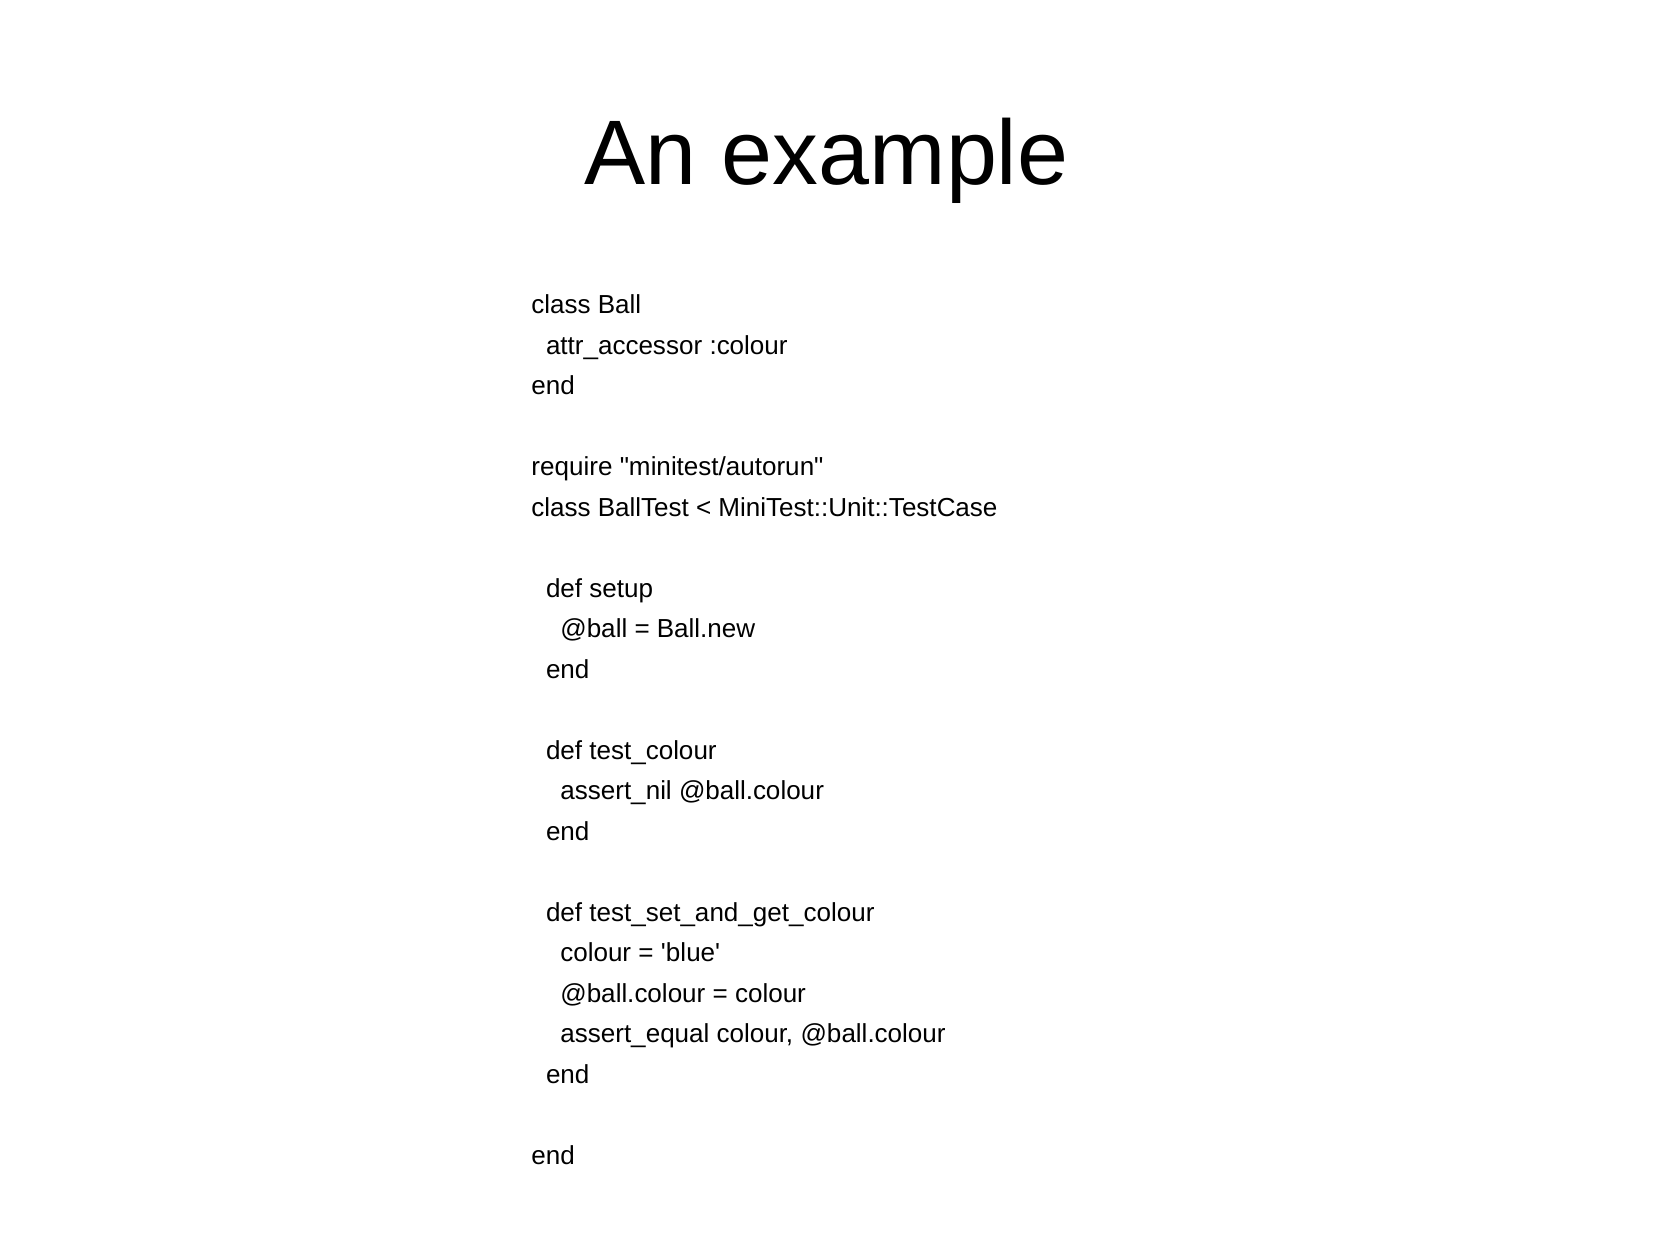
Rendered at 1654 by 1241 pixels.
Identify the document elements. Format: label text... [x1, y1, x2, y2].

title An example [82, 49, 1571, 257]
list class Ball attr_accessor :colour end require "minitest/autorun" class BallTest < MiniTest::Unit::TestCase def setup @ball = Ball.new end def test_colour assert_nil @ball.colour end def test_set_and_get_colour colour = 'blue' @ball.colour = colour assert_equal colour, @ball.colour end end [531, 290, 1571, 1182]
